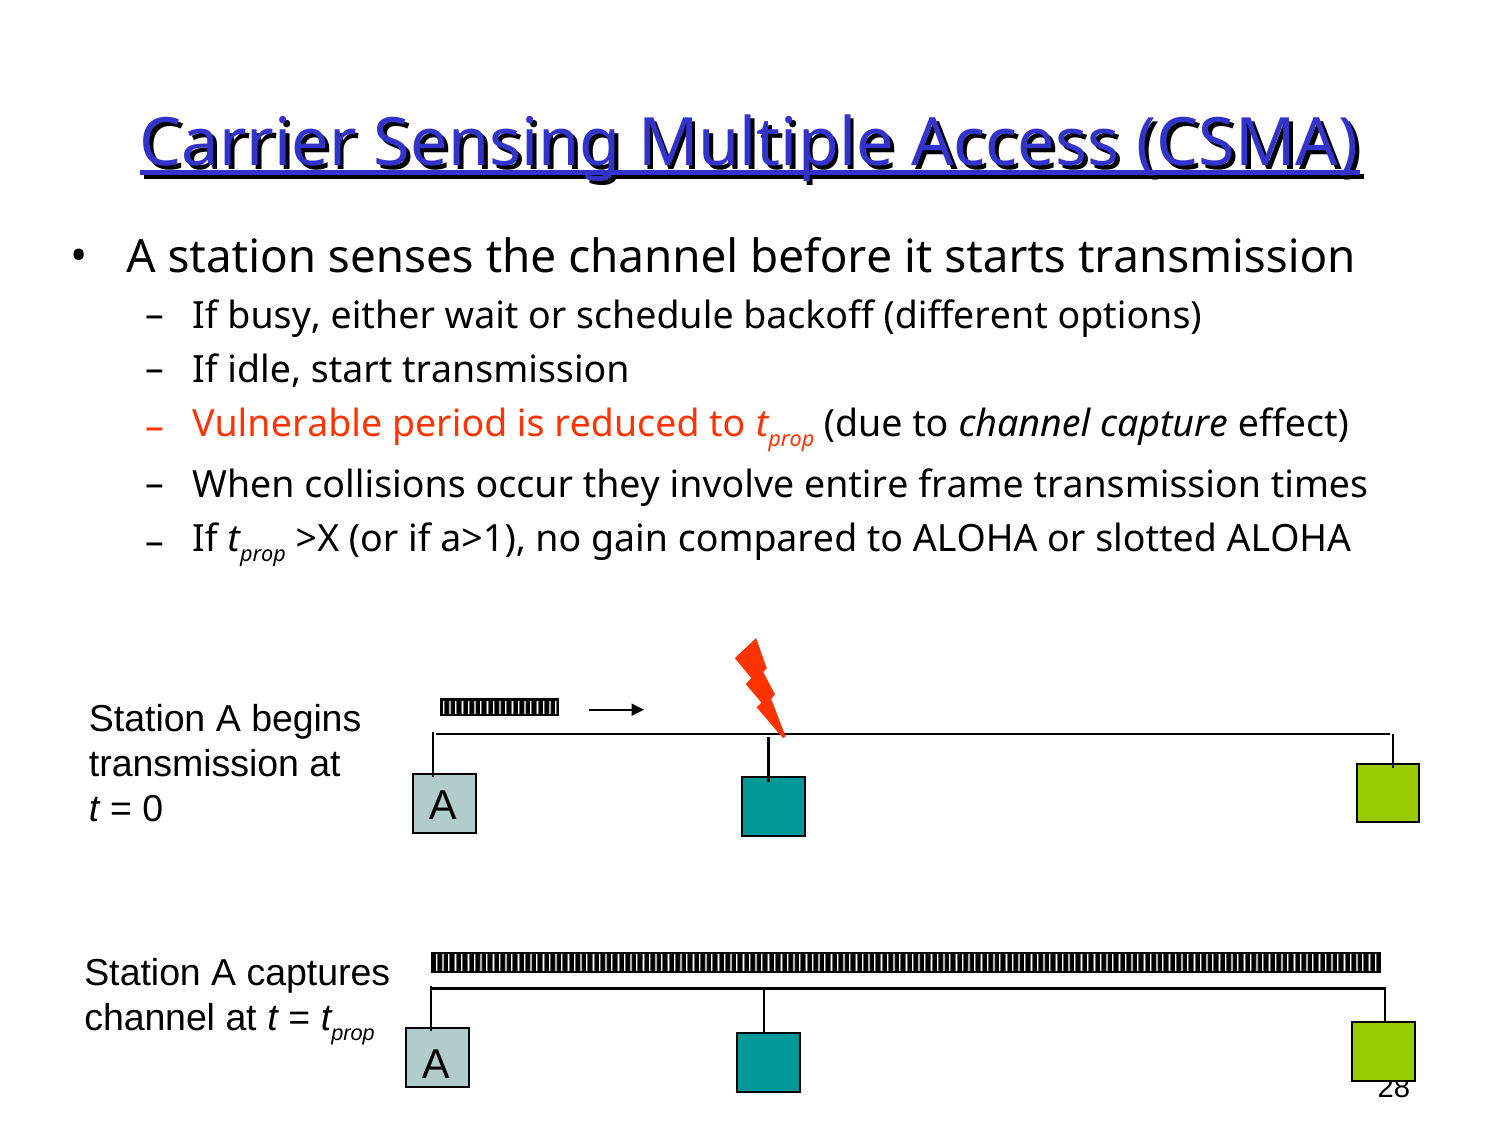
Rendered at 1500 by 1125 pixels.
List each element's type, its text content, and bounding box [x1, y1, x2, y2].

text_box Station A captures channel at t = tprop [69, 941, 416, 1052]
text_box A station senses the channel before it starts transmission If busy, either wait or schedule backoff (different options) If idle, start transmission Vulnerable period is reduced to tprop (due to channel capture effect) When collisions occur they involve entire frame transmission times If tprop >X (or if a>1), no gain compared to ALOHA or slotted ALOHA [55, 218, 1438, 601]
text_box [441, 699, 558, 716]
text_box [1352, 1022, 1415, 1082]
text_box [432, 1028, 470, 1087]
text_box [472, 774, 476, 833]
text_box [741, 777, 805, 836]
text_box [736, 1032, 800, 1092]
text_box A [407, 1029, 465, 1094]
text_box [1356, 763, 1420, 823]
text_box [431, 953, 1380, 972]
text_box [737, 640, 785, 738]
text_box A [414, 770, 472, 836]
text_box Station A begins transmission at t = 0 [74, 686, 385, 837]
title Carrier Sensing Multiple Access (CSMA) [75, 45, 1426, 218]
